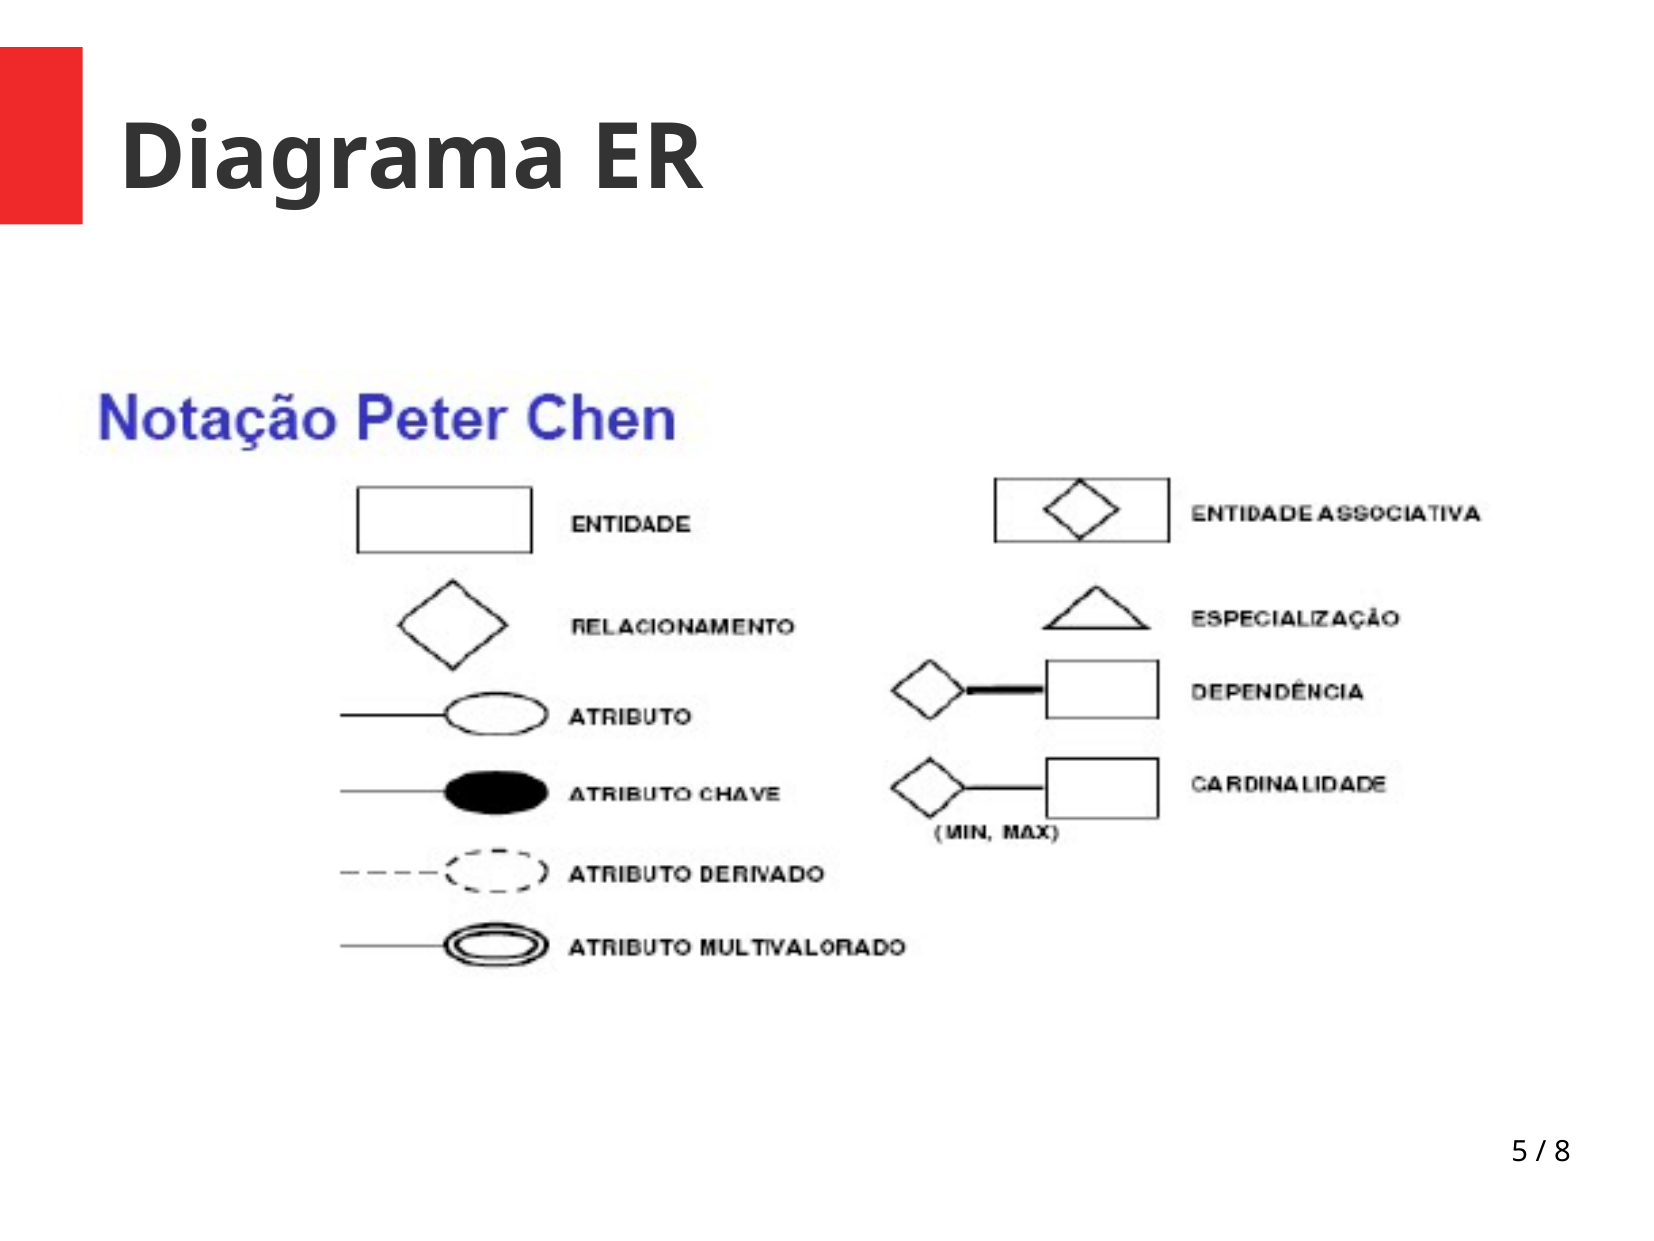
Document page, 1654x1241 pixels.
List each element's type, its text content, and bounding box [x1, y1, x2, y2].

title Diagrama ER [118, 49, 1571, 257]
picture [59, 370, 1559, 1016]
